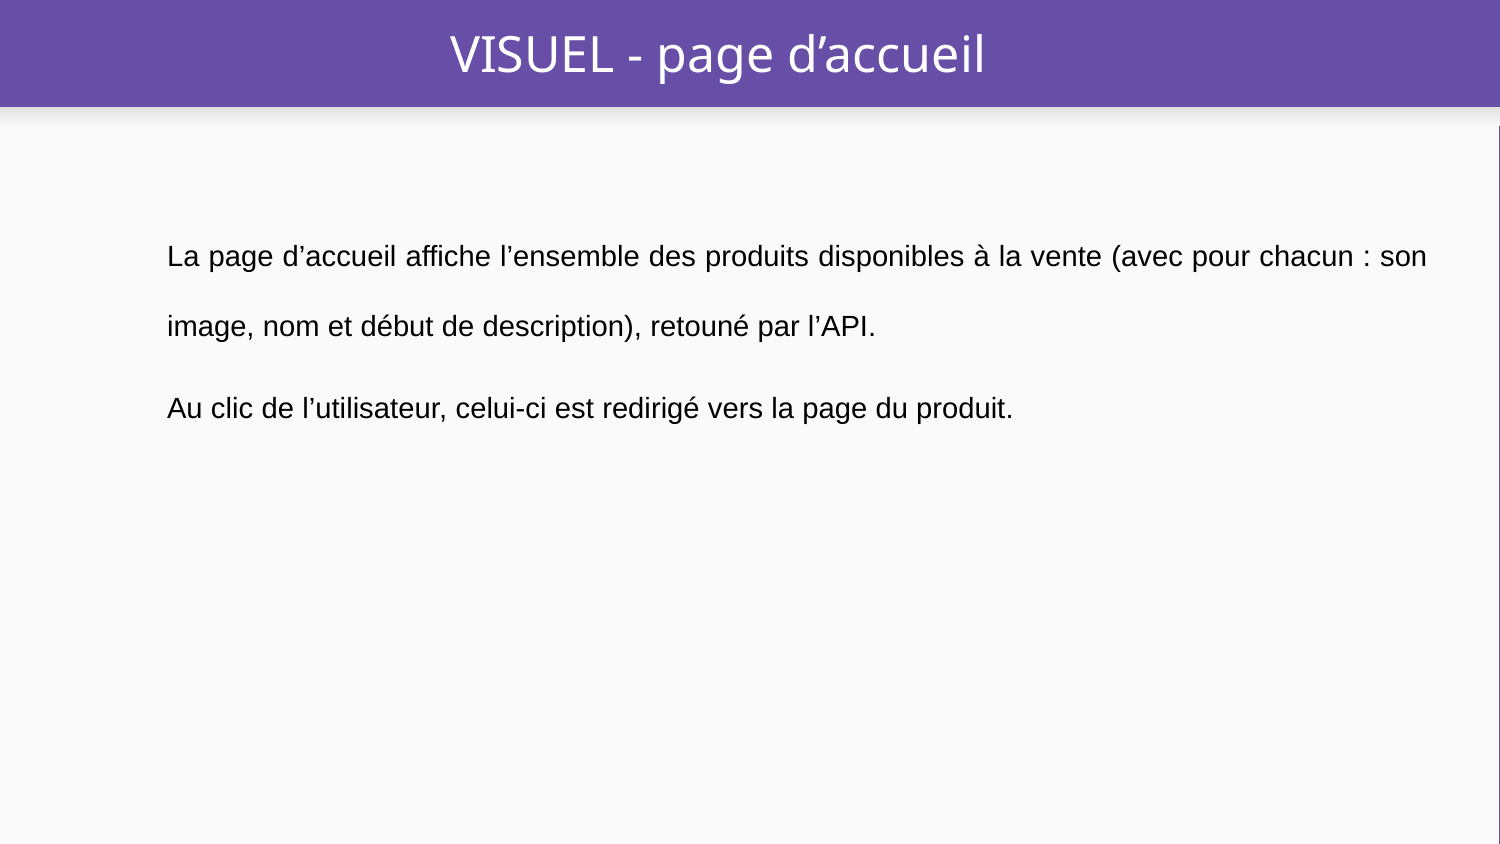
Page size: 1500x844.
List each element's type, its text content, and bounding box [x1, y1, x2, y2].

title VISUEL - page d’accueil [0, 2, 1500, 102]
text_box La page d’accueil affiche l’ensemble des produits disponibles à la vente (avec pour chacun : son image, nom et début de description), retouné par l’API. Au clic de l’utilisateur, celui-ci est redirigé vers la page du produit. [77, 187, 1445, 522]
